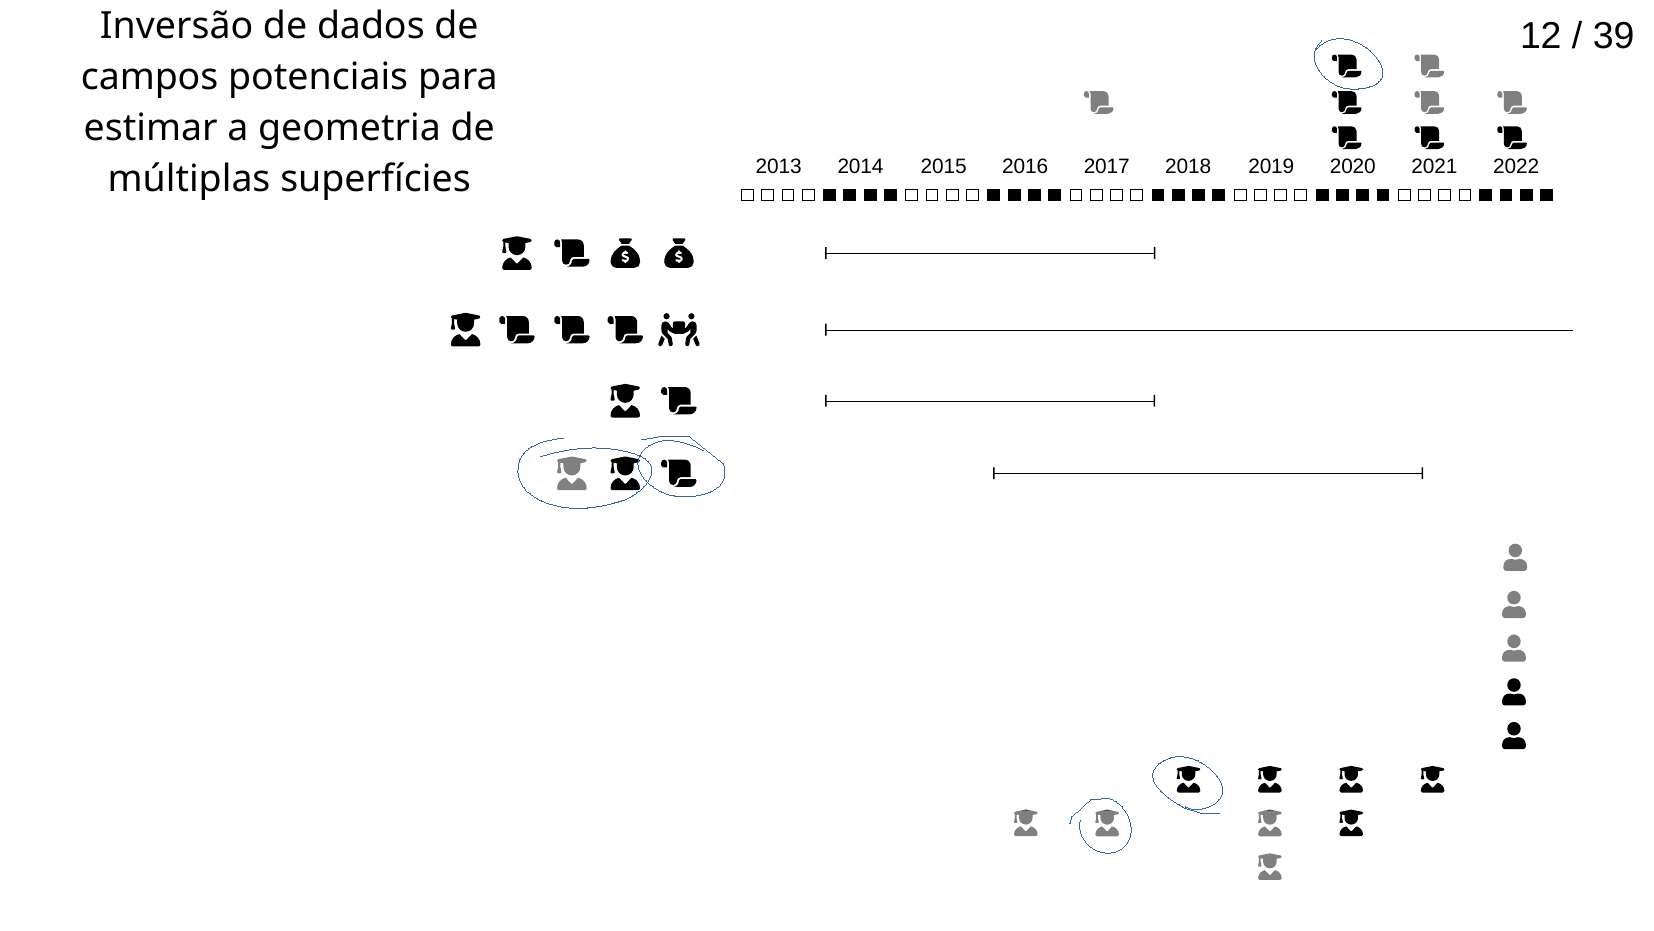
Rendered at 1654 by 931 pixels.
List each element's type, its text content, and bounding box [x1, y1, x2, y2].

text_box Inversão de dados de campos potenciais para estimar a geometria de múltiplas superfícies [11, 37, 568, 164]
text_box [1013, 810, 1040, 840]
text_box [1501, 590, 1528, 619]
text_box [1234, 189, 1247, 201]
picture [1258, 766, 1282, 793]
text_box 2014 [822, 147, 899, 186]
picture [664, 238, 694, 268]
picture [658, 313, 700, 347]
text_box [1438, 189, 1451, 201]
text_box [1130, 189, 1143, 201]
text_box [1294, 189, 1307, 201]
text_box [1418, 189, 1431, 201]
text_box [1502, 542, 1529, 572]
picture [1331, 124, 1362, 151]
text_box 2019 [1233, 147, 1310, 186]
picture [1502, 678, 1526, 706]
text_box [966, 189, 979, 201]
text_box 2016 [987, 147, 1064, 186]
text_box [1192, 189, 1205, 201]
text_box [741, 189, 754, 201]
text_box [1336, 189, 1349, 201]
text_box [550, 450, 589, 493]
text_box [1413, 46, 1446, 82]
text_box [1540, 189, 1553, 201]
text_box 2013 [740, 147, 817, 186]
text_box [864, 189, 877, 201]
picture [610, 238, 641, 268]
text_box [1152, 189, 1164, 201]
picture [610, 383, 641, 418]
text_box [1090, 189, 1103, 201]
text_box [1356, 189, 1369, 201]
picture [610, 456, 641, 491]
picture [661, 385, 697, 417]
picture [1420, 766, 1445, 793]
text_box [782, 189, 794, 201]
text_box [1316, 189, 1329, 201]
picture [607, 313, 644, 346]
picture [450, 312, 481, 347]
text_box [1070, 189, 1082, 201]
text_box [1274, 189, 1287, 201]
text_box 2022 [1478, 147, 1555, 186]
text_box [1048, 189, 1061, 201]
text_box [926, 189, 938, 201]
text_box [1500, 189, 1512, 201]
picture [502, 236, 532, 270]
text_box [761, 189, 774, 201]
text_box 2021 [1396, 147, 1473, 186]
text_box <number> / 39 [1375, 0, 1654, 71]
picture [1502, 721, 1526, 750]
text_box [1093, 810, 1120, 840]
text_box [946, 189, 959, 201]
picture [661, 457, 697, 489]
picture [1176, 765, 1201, 793]
text_box [1257, 810, 1284, 840]
text_box [1413, 83, 1446, 119]
text_box [843, 189, 856, 201]
text_box [1377, 189, 1389, 201]
text_box [823, 189, 836, 201]
text_box 2015 [905, 147, 982, 186]
picture [1339, 765, 1364, 793]
text_box [1479, 189, 1492, 201]
text_box [1501, 634, 1528, 663]
text_box [1257, 851, 1284, 880]
text_box [1172, 189, 1185, 201]
text_box 2018 [1150, 147, 1227, 186]
picture [1339, 809, 1364, 837]
text_box 2020 [1315, 147, 1391, 186]
text_box [905, 189, 918, 201]
text_box 2017 [1068, 147, 1145, 186]
text_box [1212, 189, 1225, 201]
picture [1331, 52, 1362, 79]
text_box [1083, 83, 1115, 119]
picture [554, 313, 590, 346]
text_box [1459, 189, 1471, 201]
text_box [1110, 189, 1123, 201]
picture [1331, 89, 1362, 116]
picture [499, 313, 535, 346]
text_box [884, 189, 897, 201]
picture [1414, 124, 1445, 151]
text_box [1520, 189, 1533, 201]
text_box [1254, 189, 1267, 201]
text_box [1008, 189, 1021, 201]
text_box [1028, 189, 1041, 201]
text_box [987, 189, 1000, 201]
text_box [1496, 83, 1529, 119]
picture [1497, 124, 1527, 151]
picture [554, 237, 590, 269]
text_box [1398, 189, 1411, 201]
text_box [802, 189, 815, 201]
